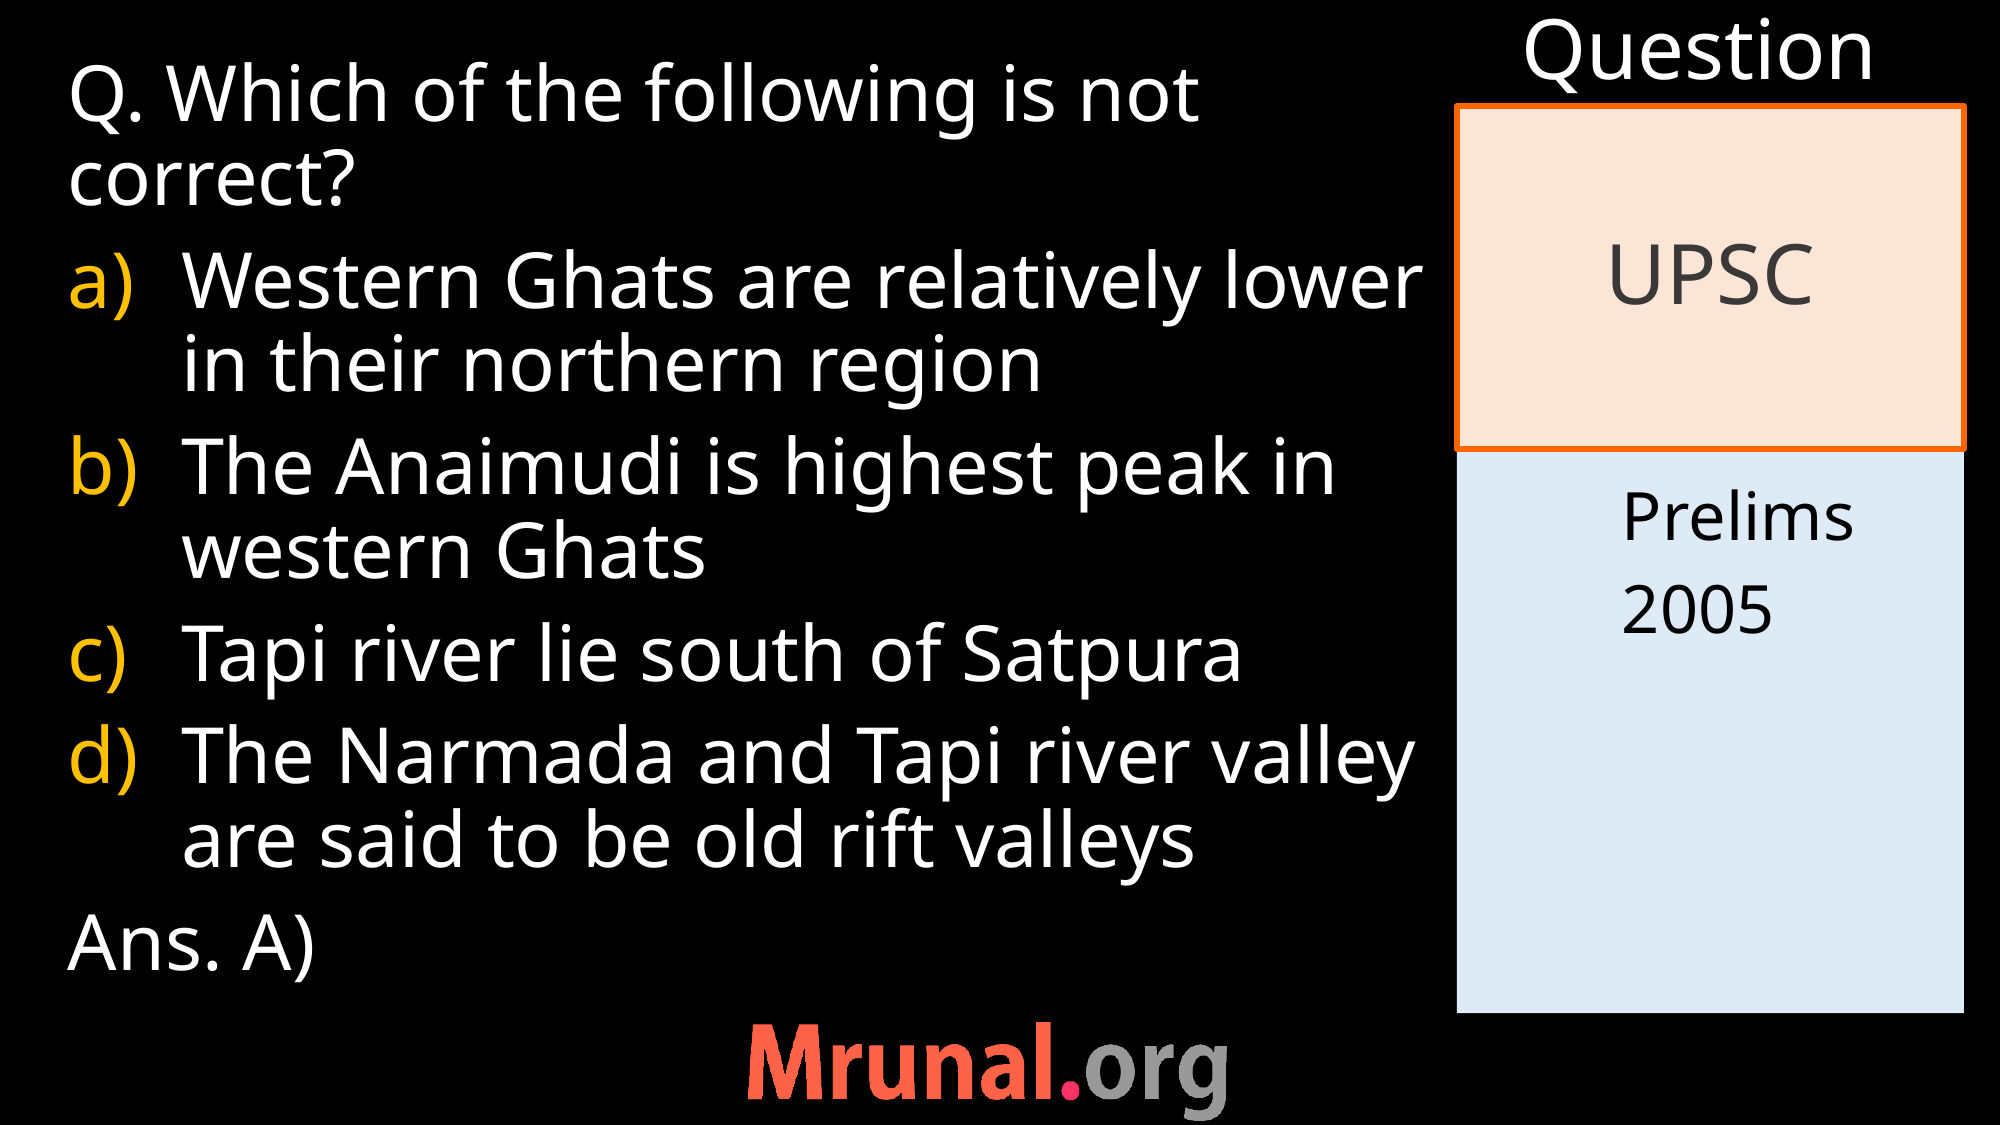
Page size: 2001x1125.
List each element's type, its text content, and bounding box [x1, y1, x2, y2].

title UPSC [1456, 106, 1964, 449]
list Question [1457, 0, 1964, 106]
picture [741, 1014, 1230, 1125]
list Prelims 2005 [1456, 452, 1964, 1014]
list Q. Which of the following is not correct? Western Ghats are relatively lower in their northern region The Anaimudi is highest peak in western Ghats Tapi river lie south of Satpura The Narmada and Tapi river valley are said to be old rift valleys Ans. A) [52, 47, 1447, 1014]
